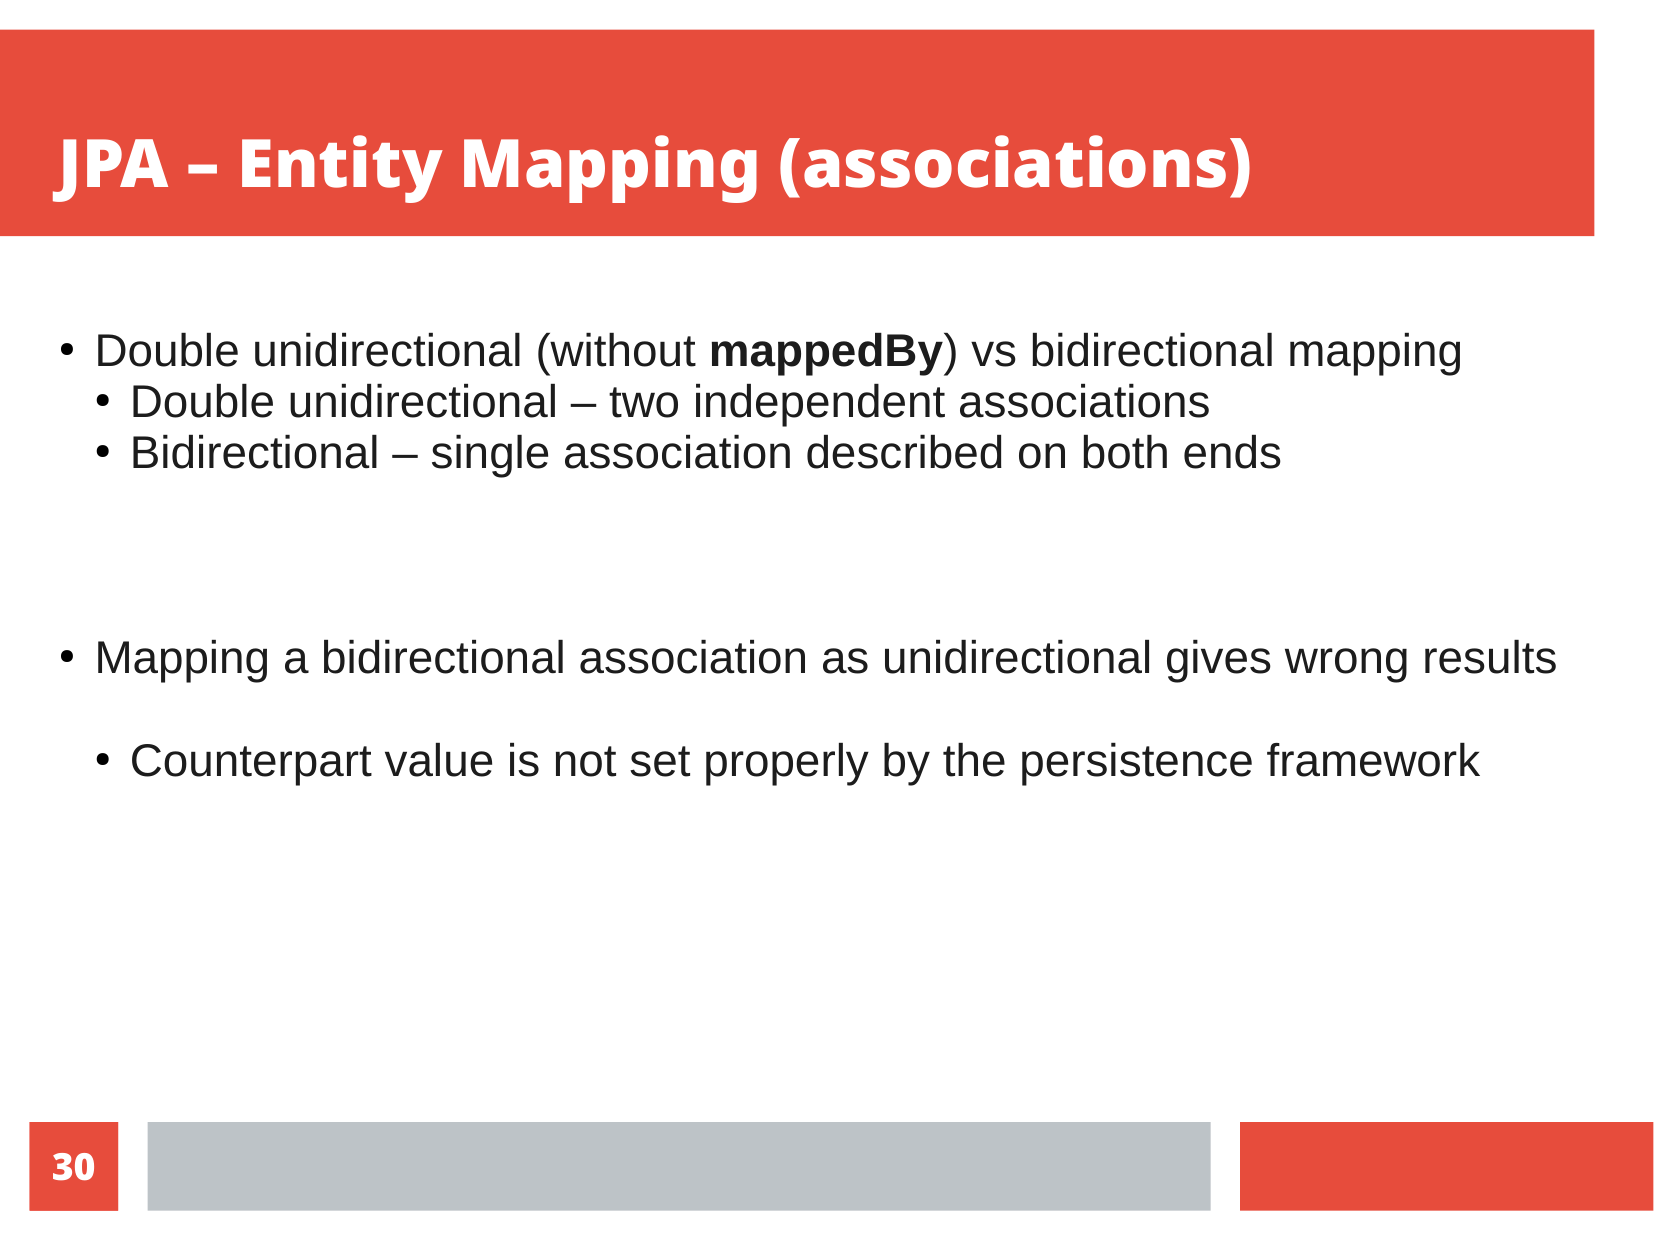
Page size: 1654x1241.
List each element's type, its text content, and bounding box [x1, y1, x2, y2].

title JPA – Entity Mapping (associations) [59, 59, 1595, 207]
subtitle Double unidirectional (without mappedBy) vs bidirectional mapping Double unidirectional – two independent associations Bidirectional – single association described on both ends Mapping a bidirectional association as unidirectional gives wrong results Counterpart value is not set properly by the persistence framework [59, 324, 1565, 1093]
